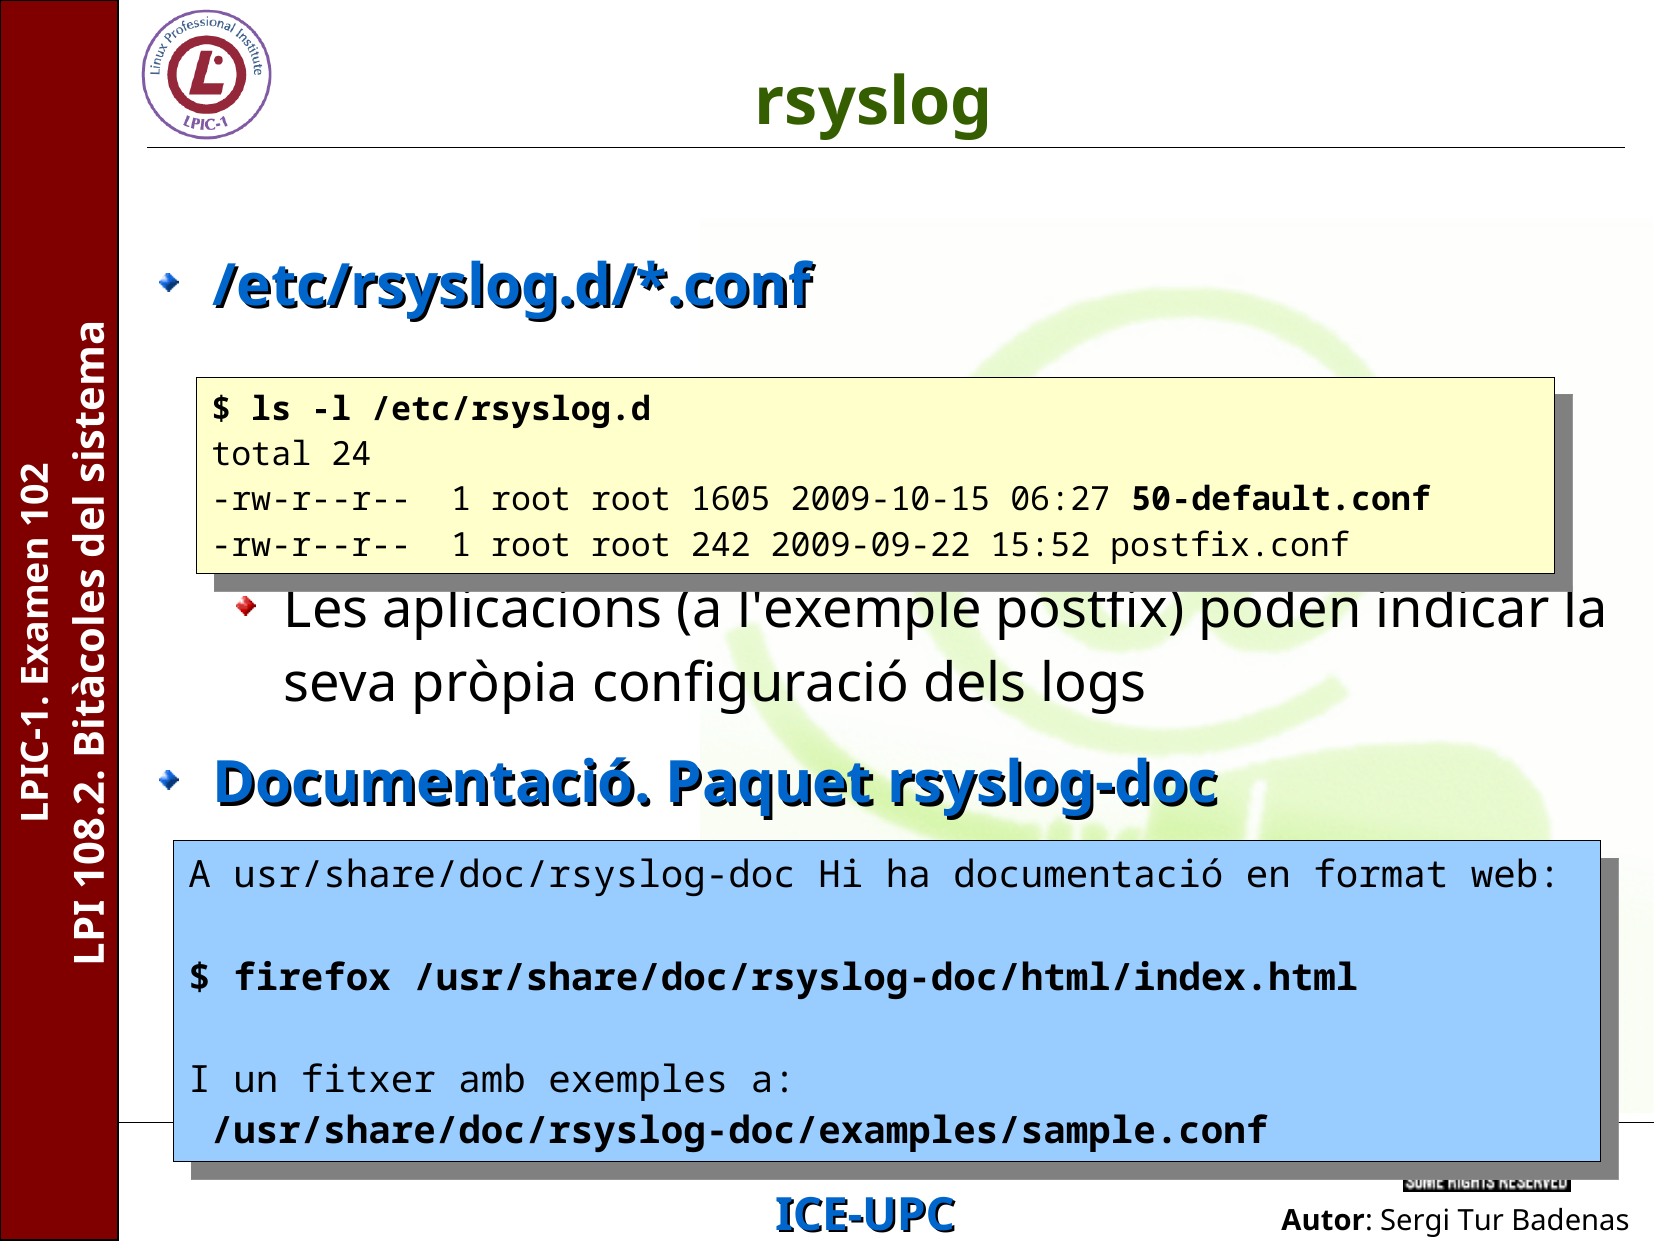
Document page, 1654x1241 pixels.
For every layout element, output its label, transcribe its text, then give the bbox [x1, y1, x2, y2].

picture [135, 5, 277, 55]
text_box A usr/share/doc/rsyslog-doc Hi ha documentació en format web: $ firefox /usr/share/doc/rsyslog-doc/html/index.html I un fitxer amb exemples a: /usr/share/doc/rsyslog-doc/examples/sample.conf [173, 840, 1601, 1081]
picture [700, 217, 1654, 1113]
picture [1403, 1180, 1571, 1192]
title rsyslog [129, 55, 1619, 142]
text_box $ ls -l /etc/rsyslog.d total 24 -rw-r--r-- 1 root root 1605 2009-10-15 06:27 50-default.conf -rw-r--r-- 1 root root 242 2009-09-22 15:52 postfix.conf [196, 377, 1555, 526]
list /etc/rsyslog.d/*.conf Les aplicacions (a l'exemple postfix) poden indicar la seva pròpia configuració dels logs Documentació. Paquet rsyslog-doc [141, 242, 1630, 1078]
